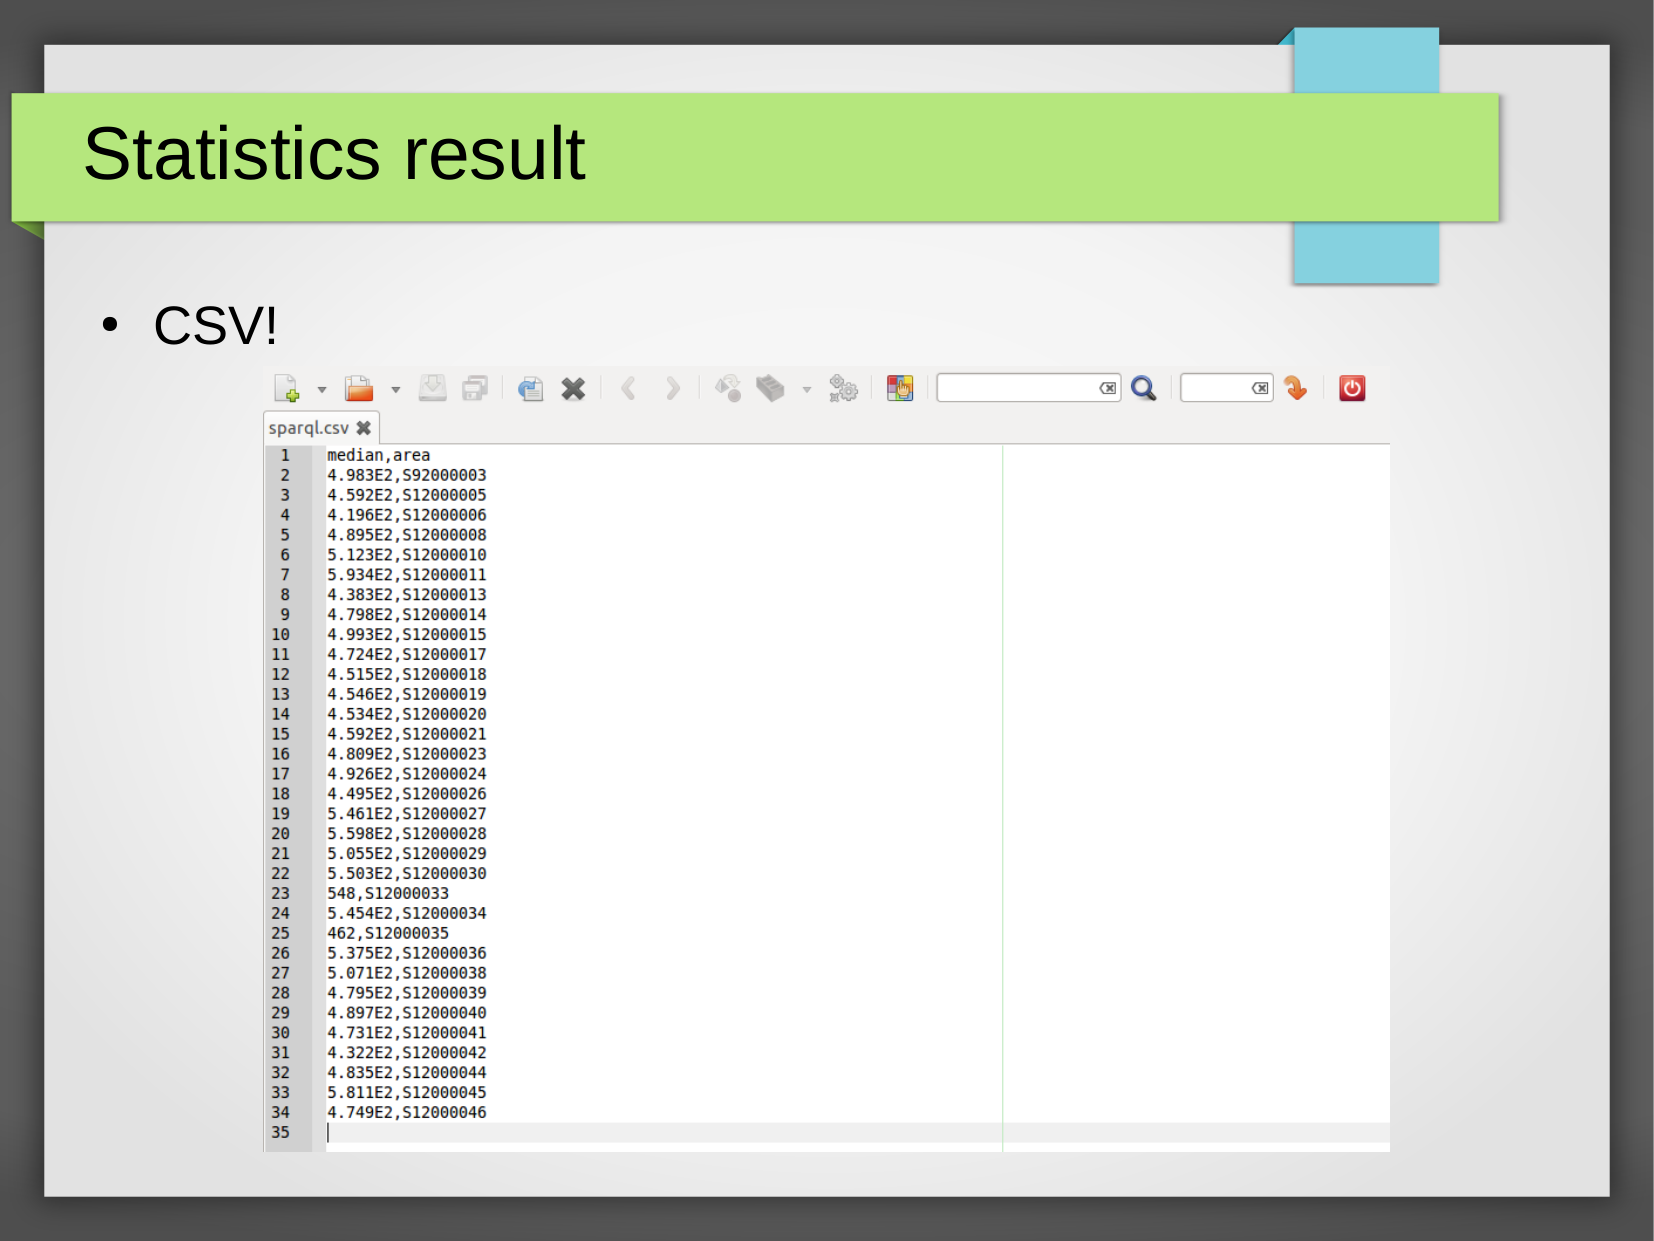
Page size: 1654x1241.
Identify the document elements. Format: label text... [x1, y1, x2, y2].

list CSV! [82, 295, 1571, 1015]
picture [0, 0, 1654, 1241]
title Statistics result [82, 94, 1264, 213]
